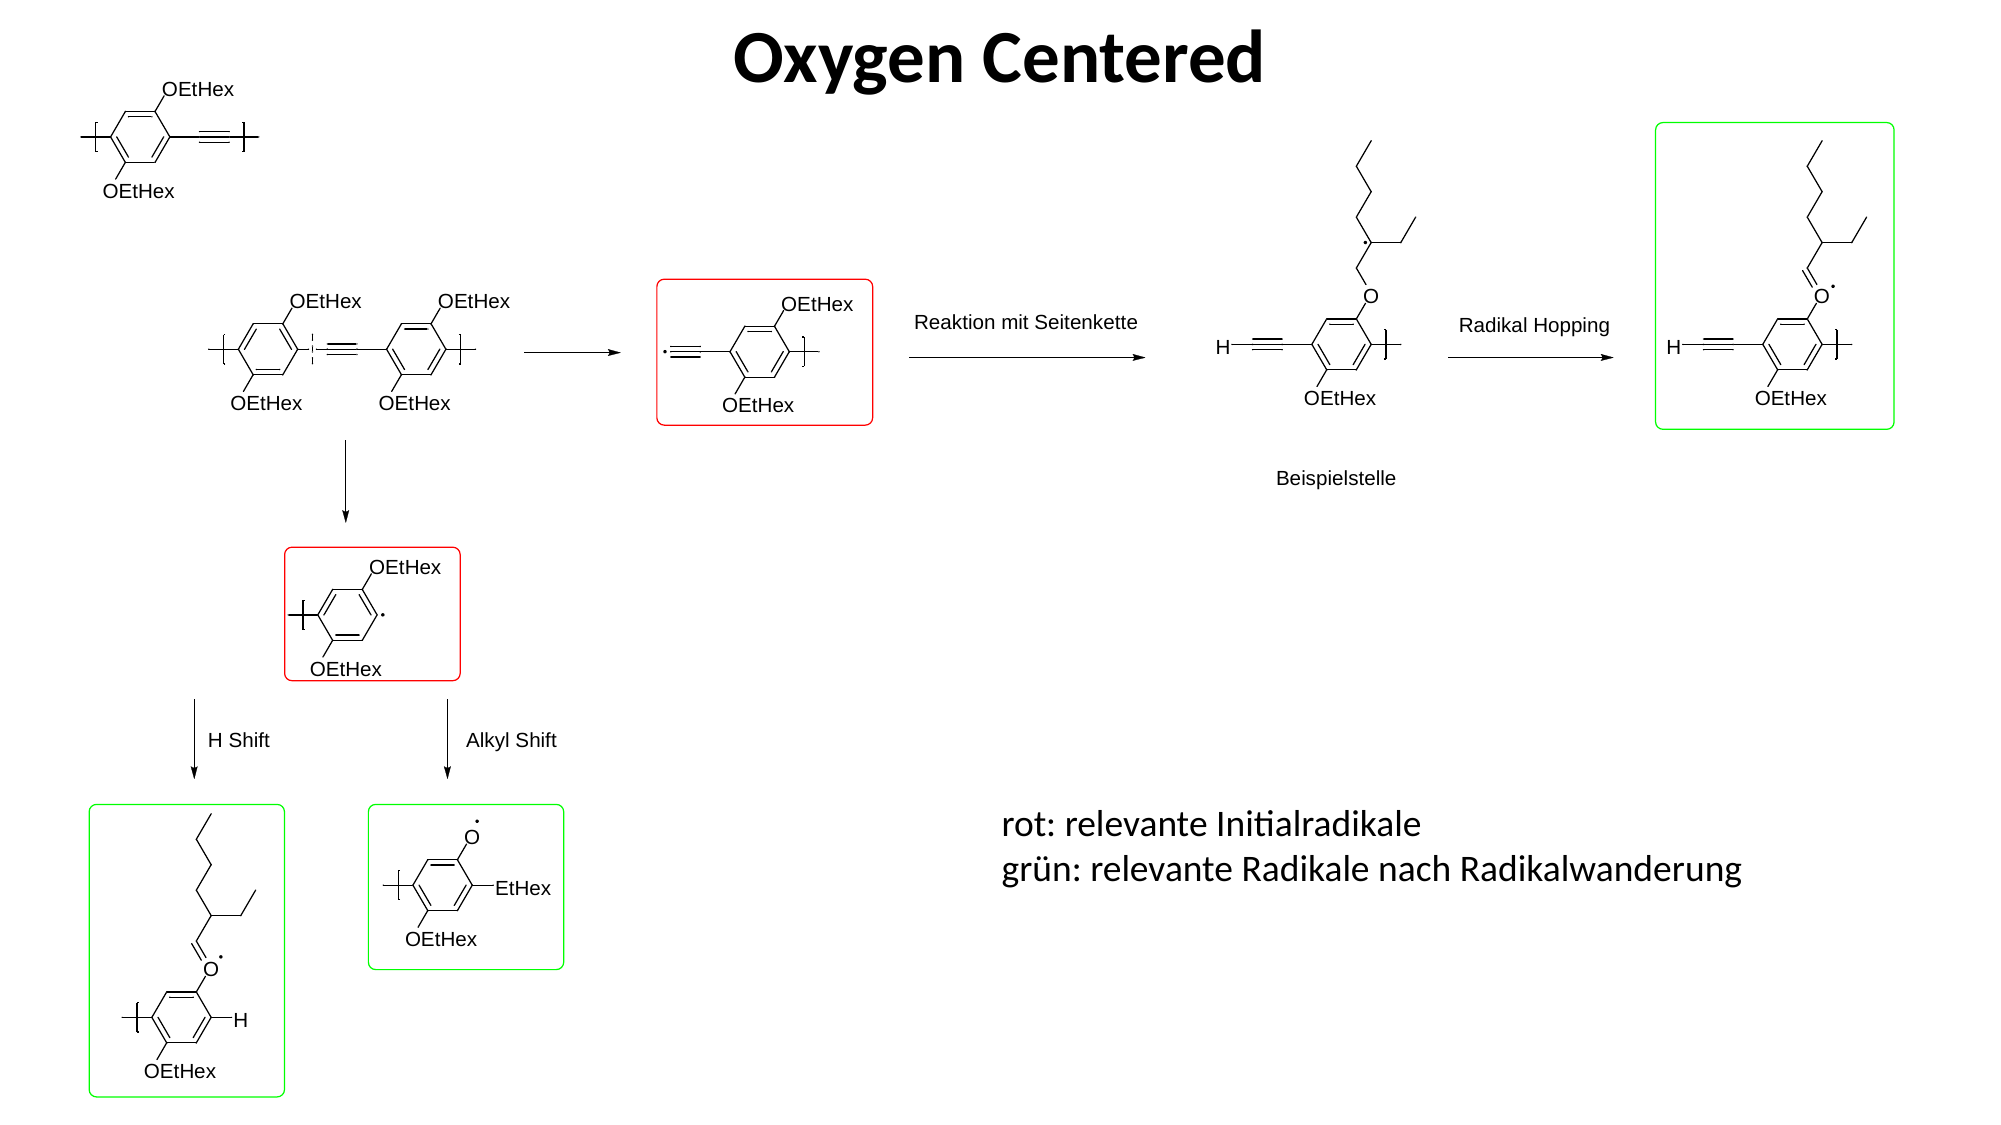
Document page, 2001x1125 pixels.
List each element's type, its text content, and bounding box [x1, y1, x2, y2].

text_box Oxygen Centered [718, 0, 1282, 105]
text_box rot: relevante Initialradikale grün: relevante Radikale nach Radikalwanderung [986, 791, 1758, 897]
chart [78, 75, 1922, 1125]
